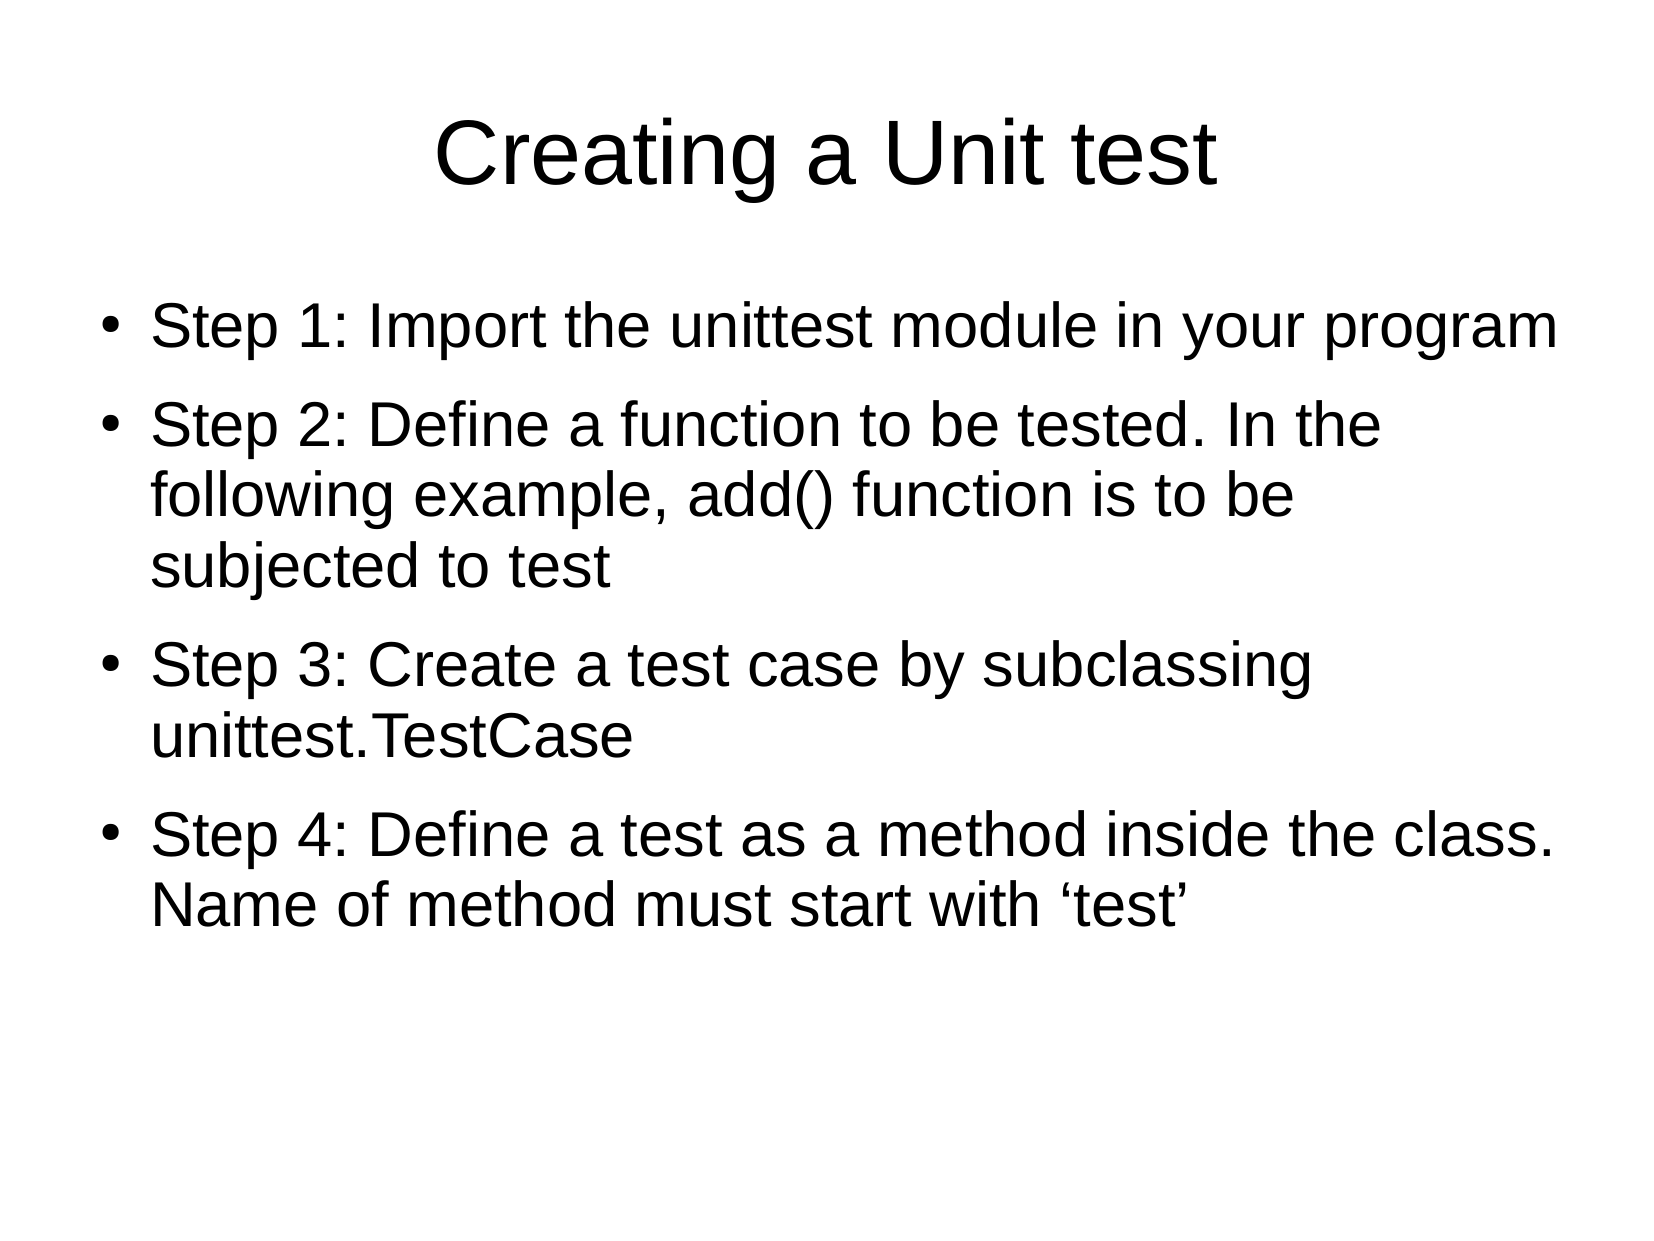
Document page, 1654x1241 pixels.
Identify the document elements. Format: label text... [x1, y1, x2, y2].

title Creating a Unit test [82, 49, 1571, 257]
list Step 1: Import the unittest module in your program Step 2: Define a function to be tested. In the following example, add() function is to be subjected to test Step 3: Create a test case by subclassing unittest.TestCase Step 4: Define a test as a method inside the class. Name of method must start with ‘test’ [82, 290, 1571, 1010]
